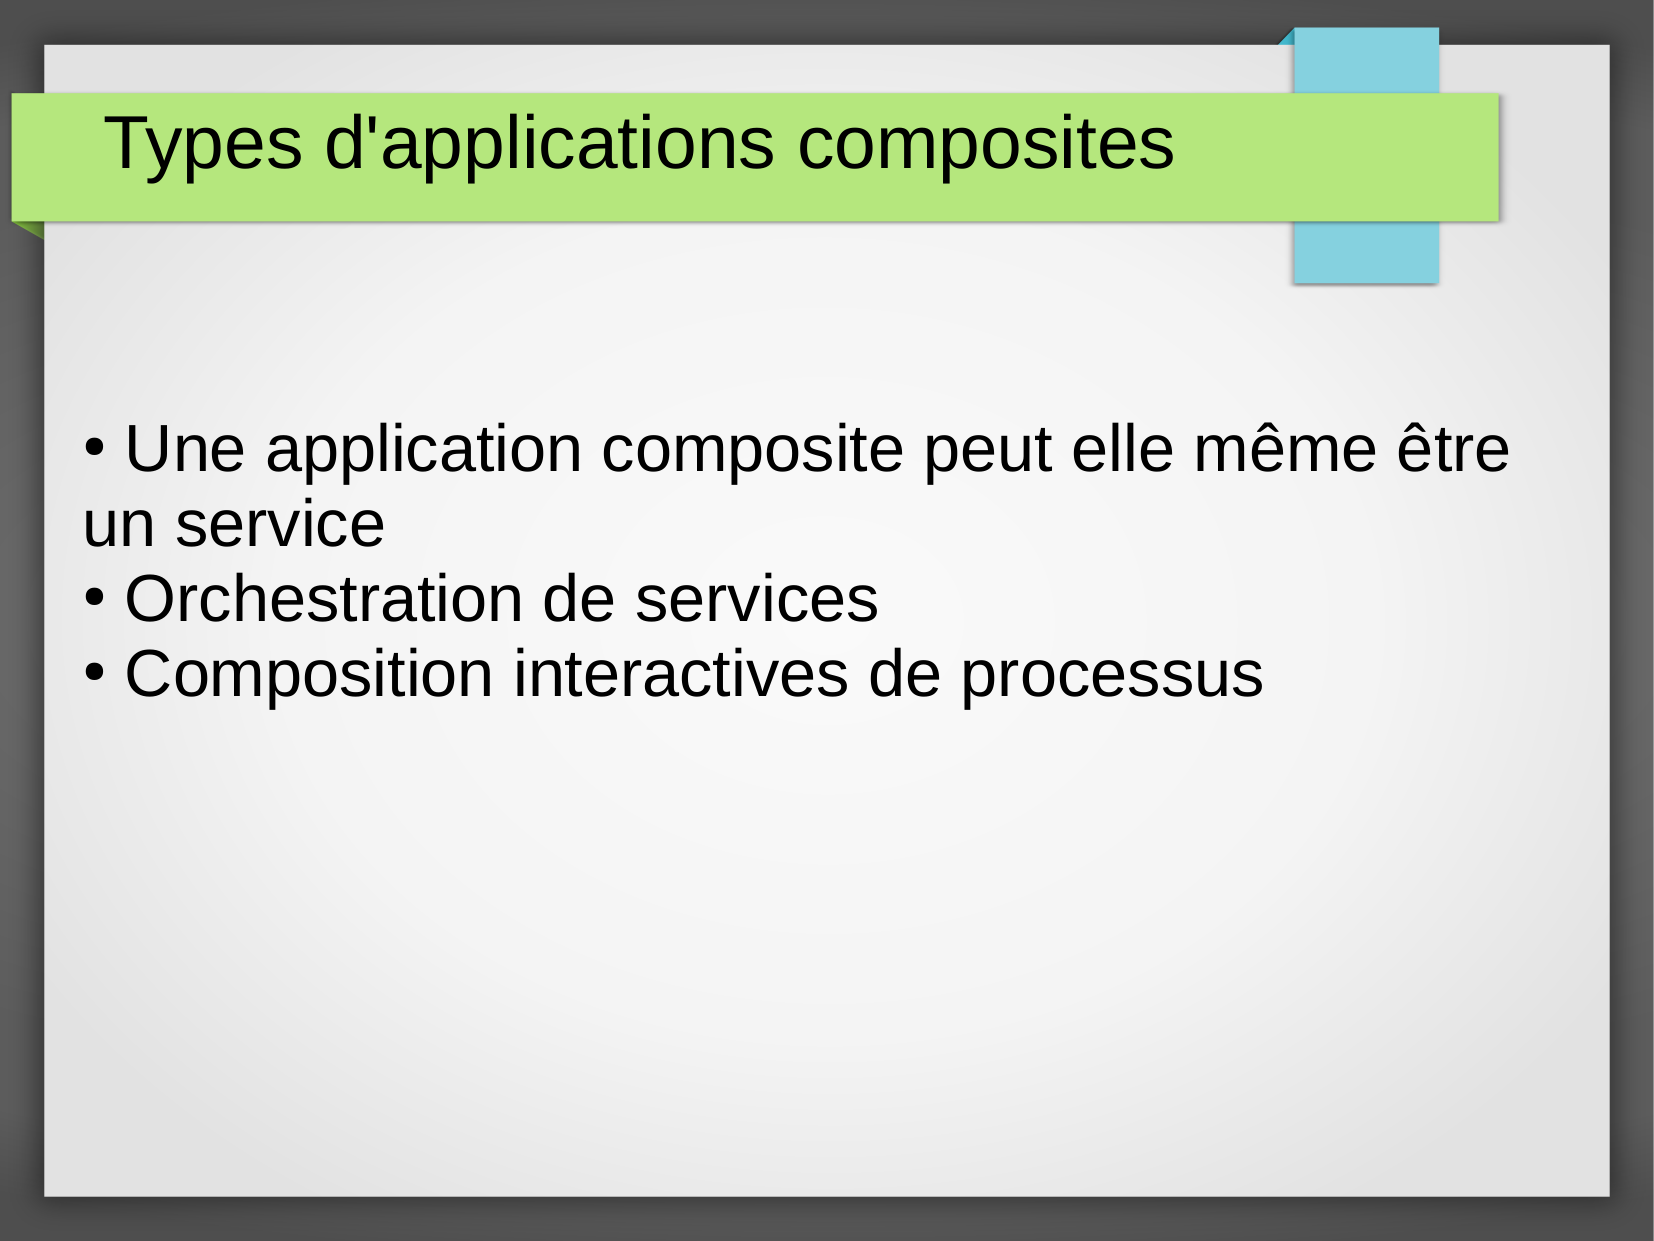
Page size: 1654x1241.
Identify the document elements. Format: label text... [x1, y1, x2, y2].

picture [0, 0, 1654, 1241]
subtitle Une application composite peut elle même être un service Orchestration de services Composition interactives de processus [82, 49, 1571, 1010]
